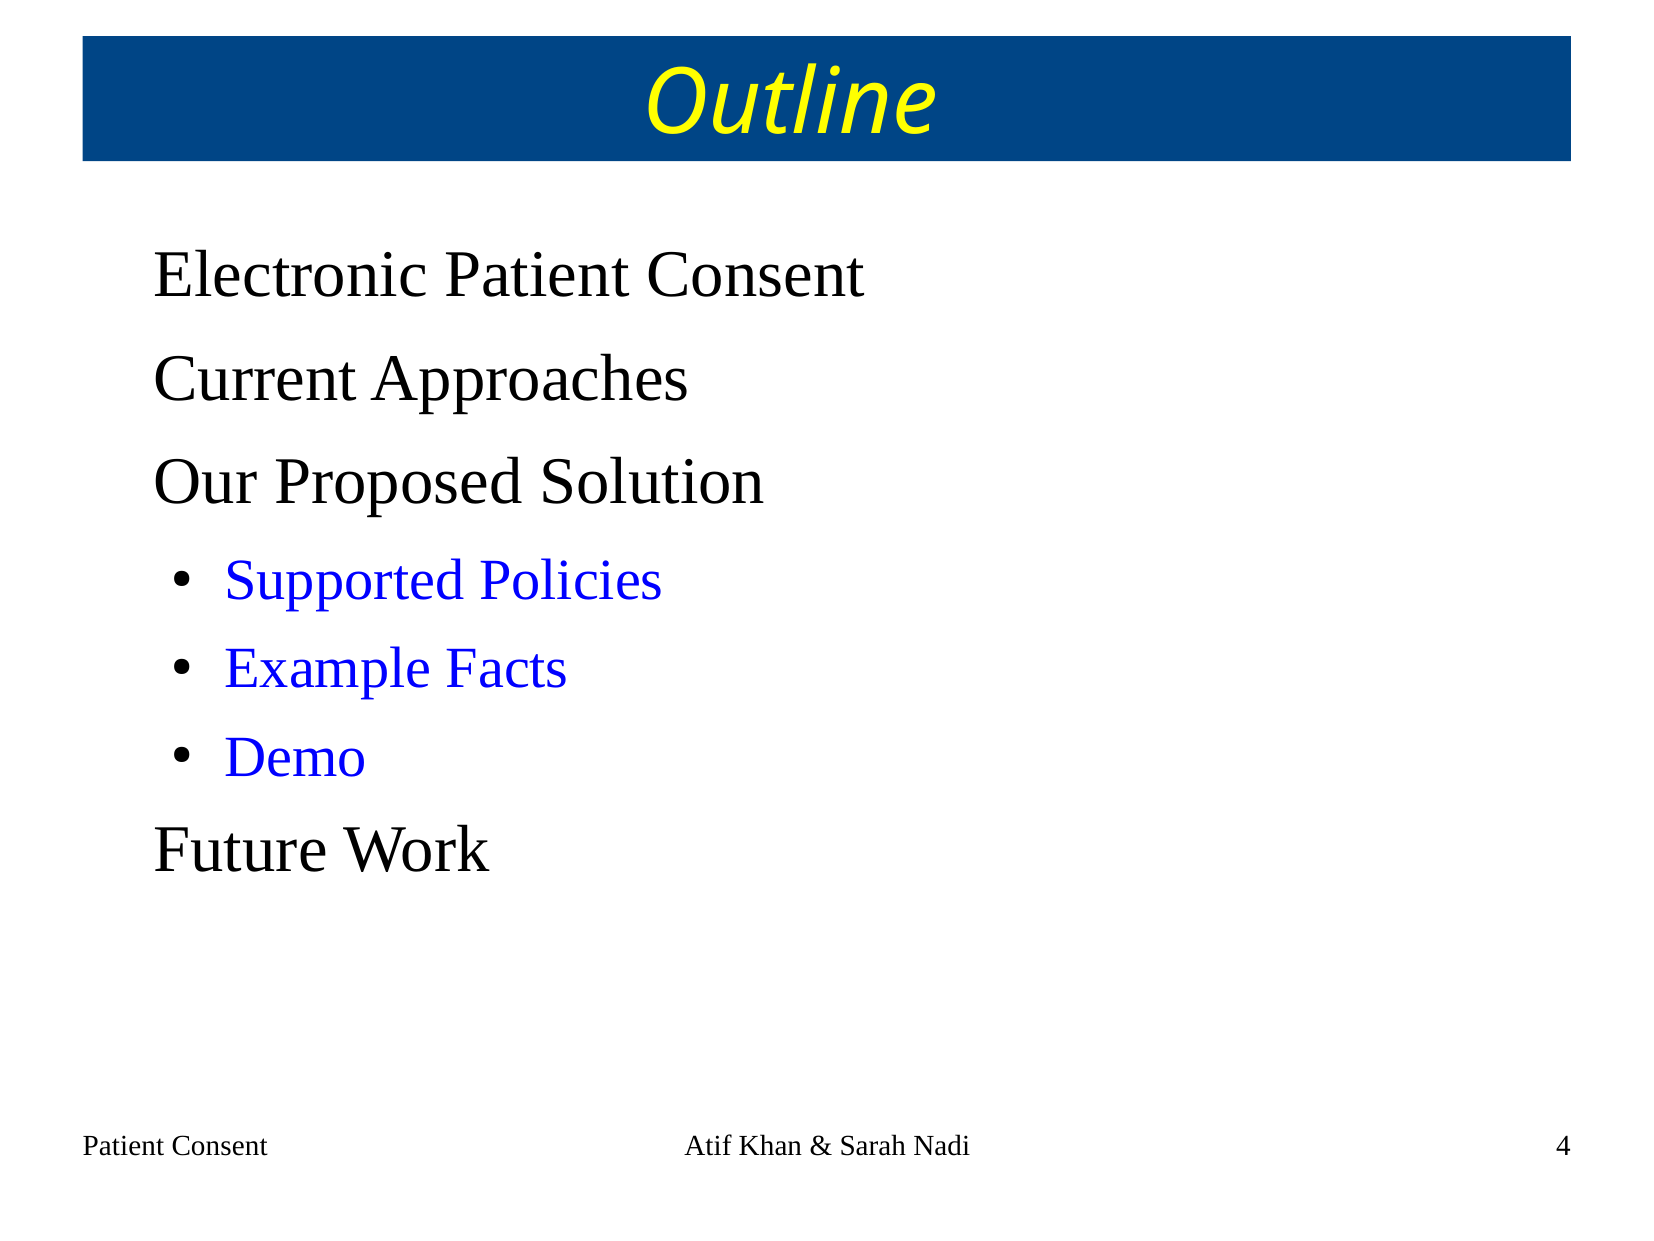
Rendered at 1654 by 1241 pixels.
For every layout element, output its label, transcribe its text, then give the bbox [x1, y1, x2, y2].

title Outline [82, 37, 1571, 160]
list Electronic Patient Consent Current Approaches Our Proposed Solution Supported Policies Example Facts Demo Future Work [82, 237, 1571, 1056]
